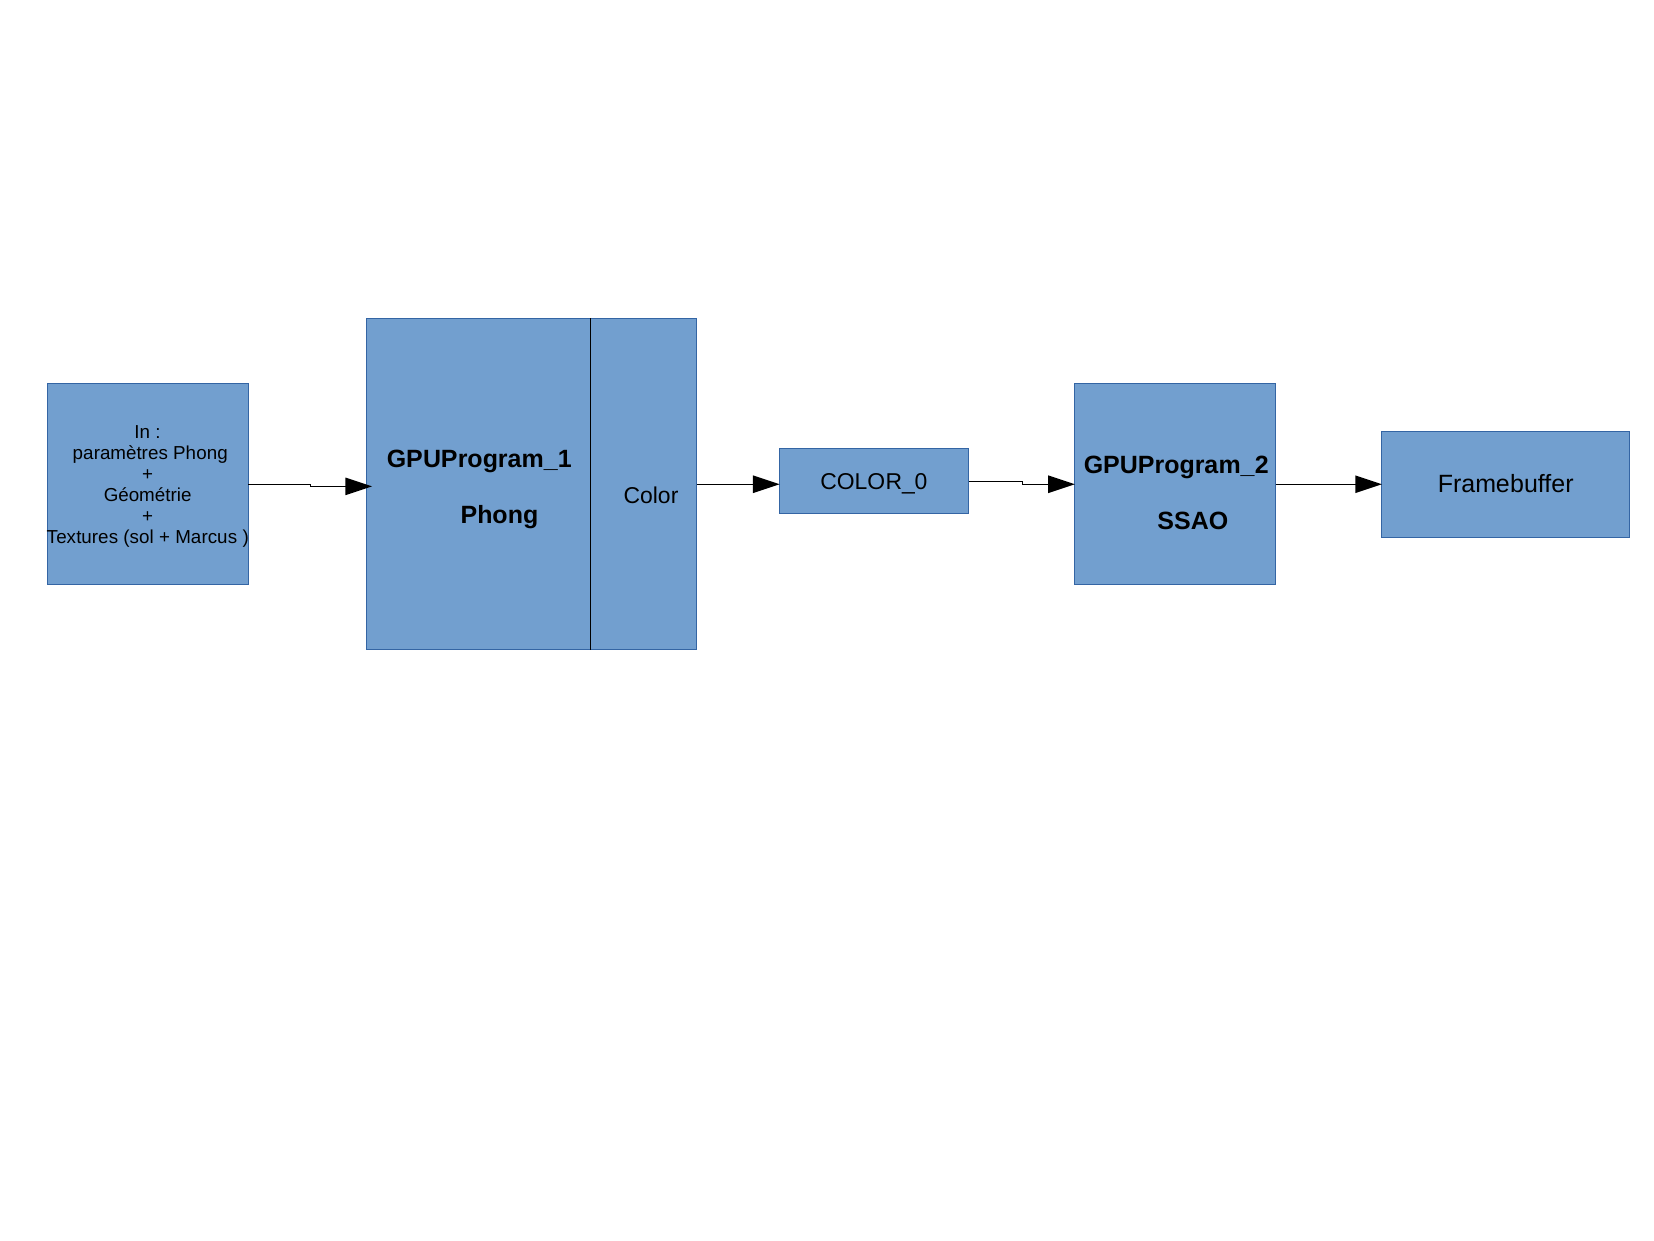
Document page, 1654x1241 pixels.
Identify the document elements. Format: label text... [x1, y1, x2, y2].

text_box [1074, 383, 1276, 442]
text_box [591, 318, 697, 650]
text_box GPUProgram_1 Phong [372, 437, 587, 536]
text_box GPUProgram_2 SSAO [1068, 442, 1284, 542]
text_box [366, 318, 590, 650]
text_box COLOR_0 [779, 448, 969, 514]
text_box In : paramètres Phong + Géométrie + Textures (sol + Marcus ) [47, 383, 249, 585]
text_box Framebuffer [1381, 431, 1630, 538]
text_box [1074, 542, 1276, 585]
text_box Color [609, 466, 728, 526]
